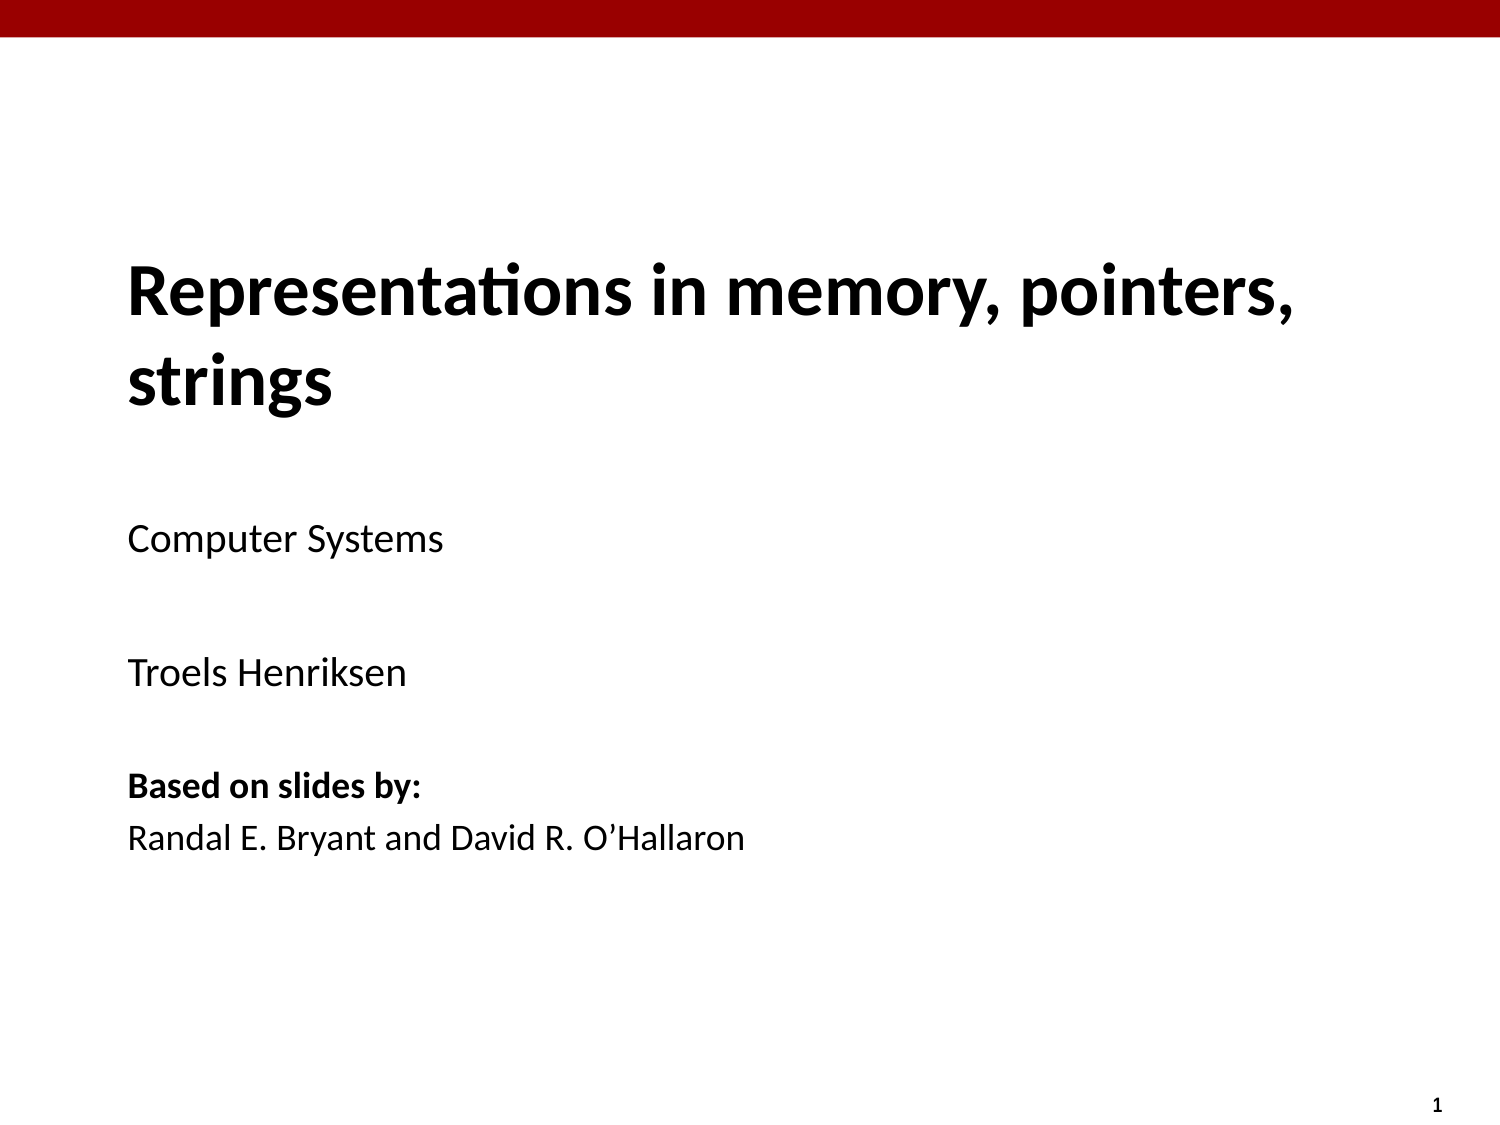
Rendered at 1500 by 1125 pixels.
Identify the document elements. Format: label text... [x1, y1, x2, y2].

subtitle Troels Henriksen Based on slides by: Randal E. Bryant and David R. O’Hallaron [112, 637, 1373, 925]
title Representations in memory, pointers, strings Computer Systems [112, 280, 1388, 522]
